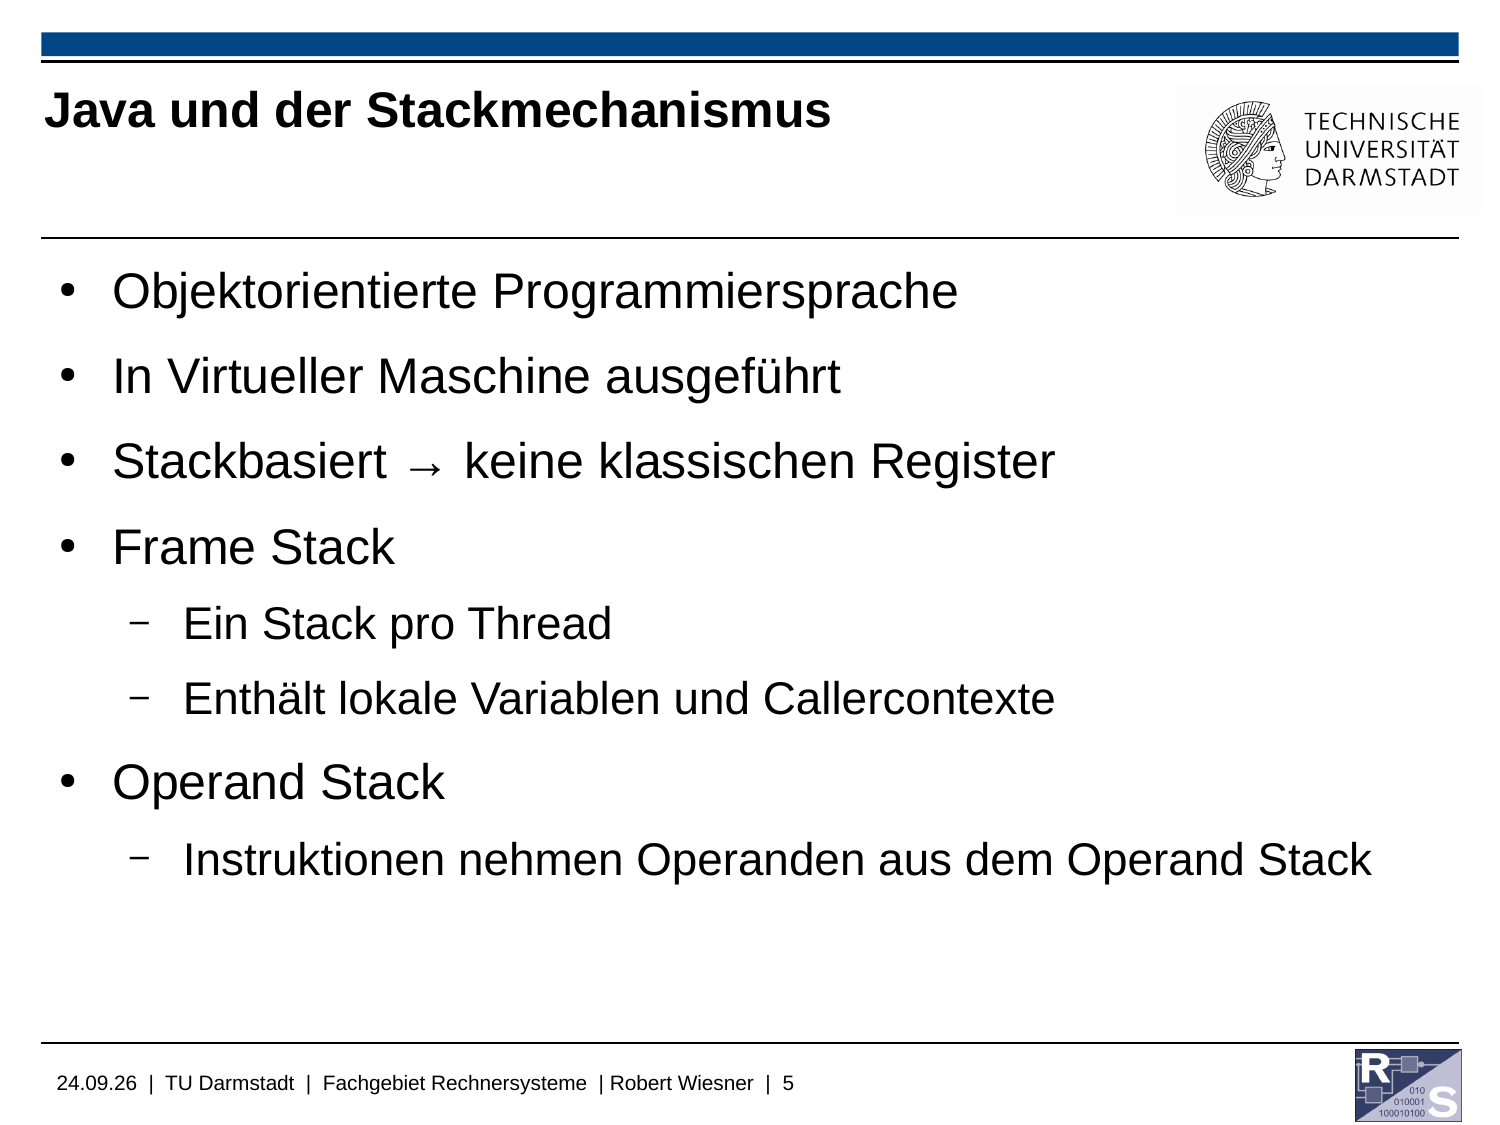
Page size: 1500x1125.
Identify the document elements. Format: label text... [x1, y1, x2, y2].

list Objektorientierte Programmiersprache In Virtueller Maschine ausgeführt Stackbasiert → keine klassischen Register Frame Stack Ein Stack pro Thread Enthält lokale Variablen und Callercontexte Operand Stack Instruktionen nehmen Operanden aus dem Operand Stack [41, 263, 1455, 1032]
title Java und der Stackmechanismus [44, 35, 1134, 186]
picture [1355, 1049, 1462, 1122]
